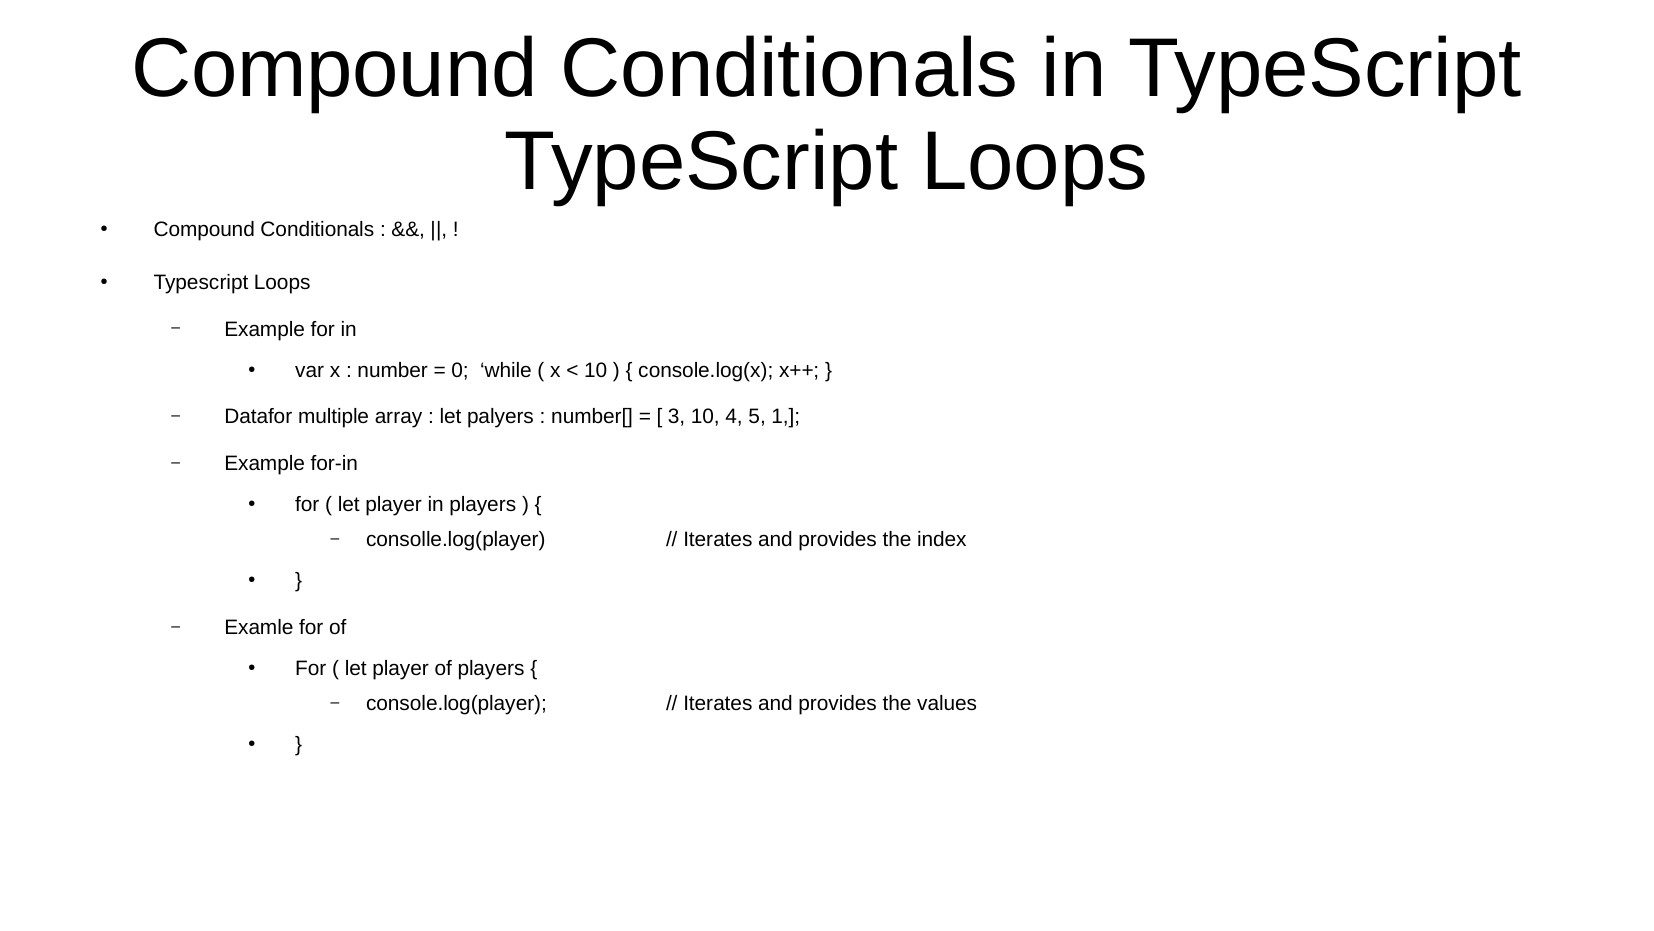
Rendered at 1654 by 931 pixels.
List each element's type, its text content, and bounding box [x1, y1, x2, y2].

title Compound Conditionals in TypeScript TypeScript Loops [82, 21, 1571, 208]
list Compound Conditionals : &&, ||, ! Typescript Loops Example for in var x : number = 0; ‘while ( x < 10 ) { console.log(x); x++; } Datafor multiple array : let palyers : number[] = [ 3, 10, 4, 5, 1,]; Example for-in for ( let player in players ) { consolle.log(player) // Iterates and provides the index } Examle for of For ( let player of players { console.log(player); // Iterates and provides the values } [82, 217, 1576, 916]
